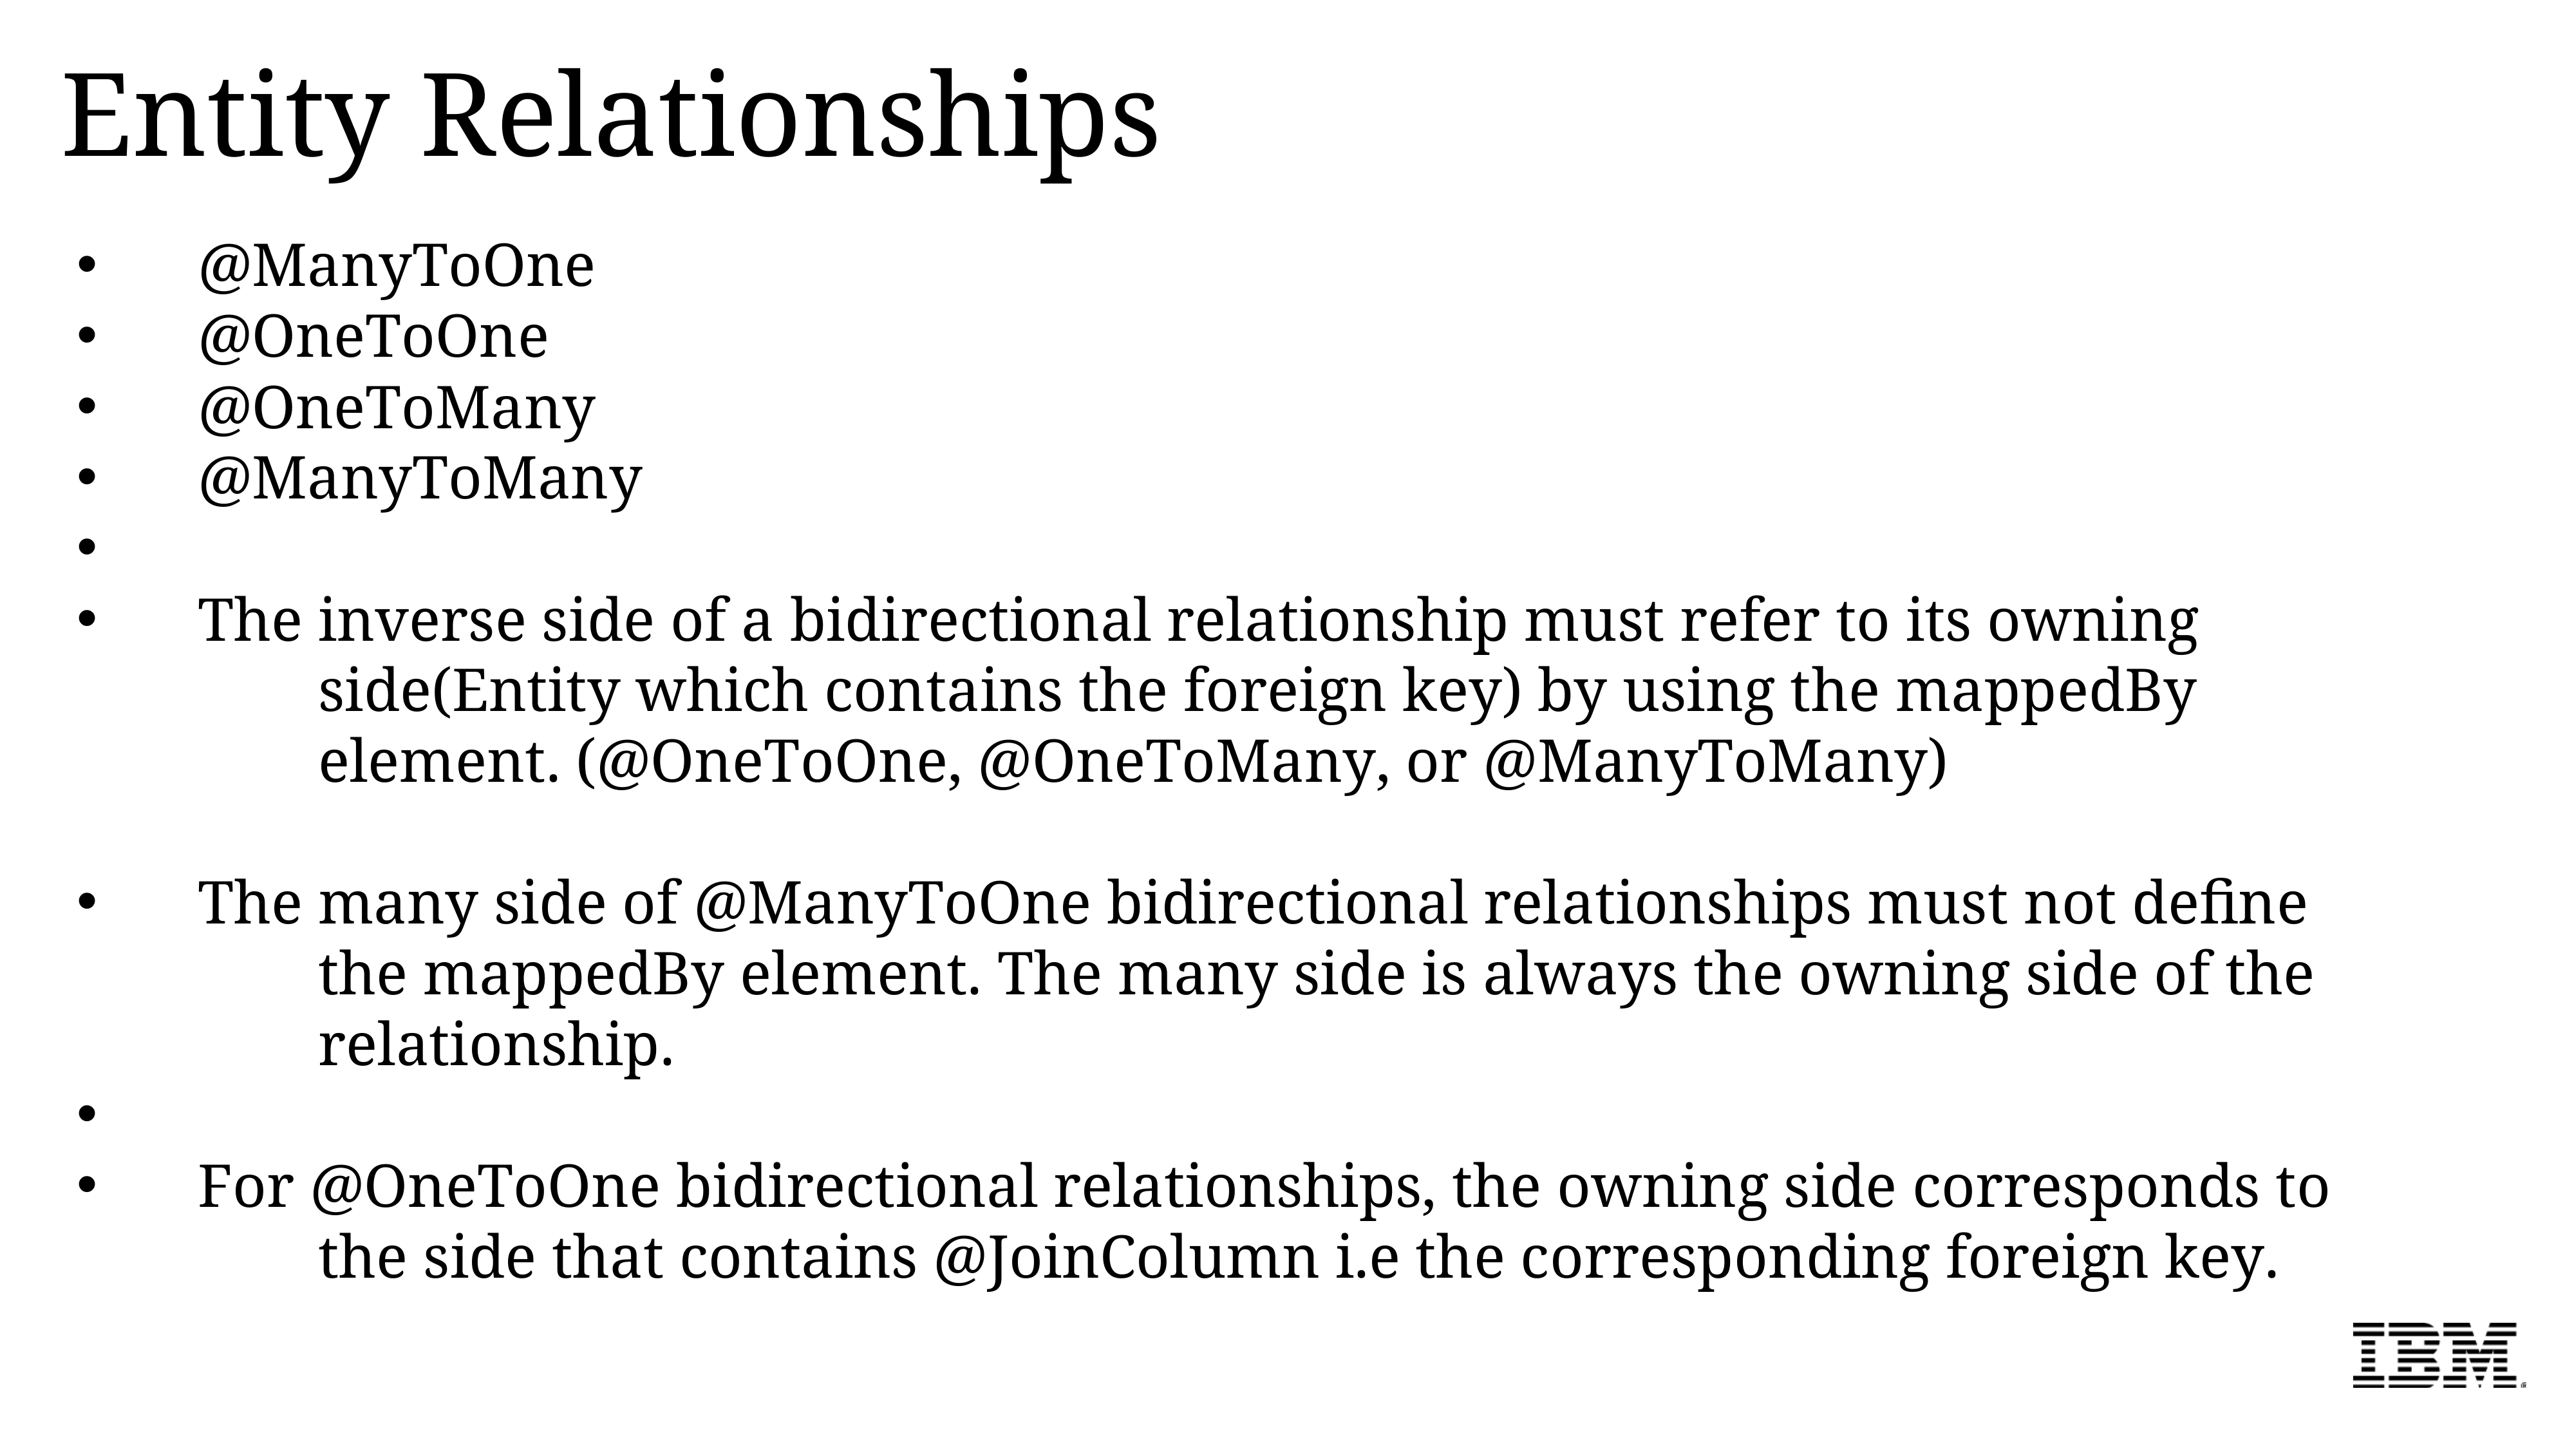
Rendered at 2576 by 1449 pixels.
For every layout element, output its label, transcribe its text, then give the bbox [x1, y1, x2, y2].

title Entity Relationships [77, 41, 1832, 211]
text_box @ManyToOne @OneToOne @OneToMany @ManyToMany The inverse side of a bidirectional relationship must refer to its owning side(Entity which contains the foreign key) by using the mappedBy element. (@OneToOne, @OneToMany, or @ManyToMany) The many side of @ManyToOne bidirectional relationships must not define the mappedBy element. The many side is always the owning side of the relationship. For @OneToOne bidirectional relationships, the owning side corresponds to the side that contains @JoinColumn i.e the corresponding foreign key. [77, 227, 2382, 1320]
text_box [61, 211, 2448, 1209]
